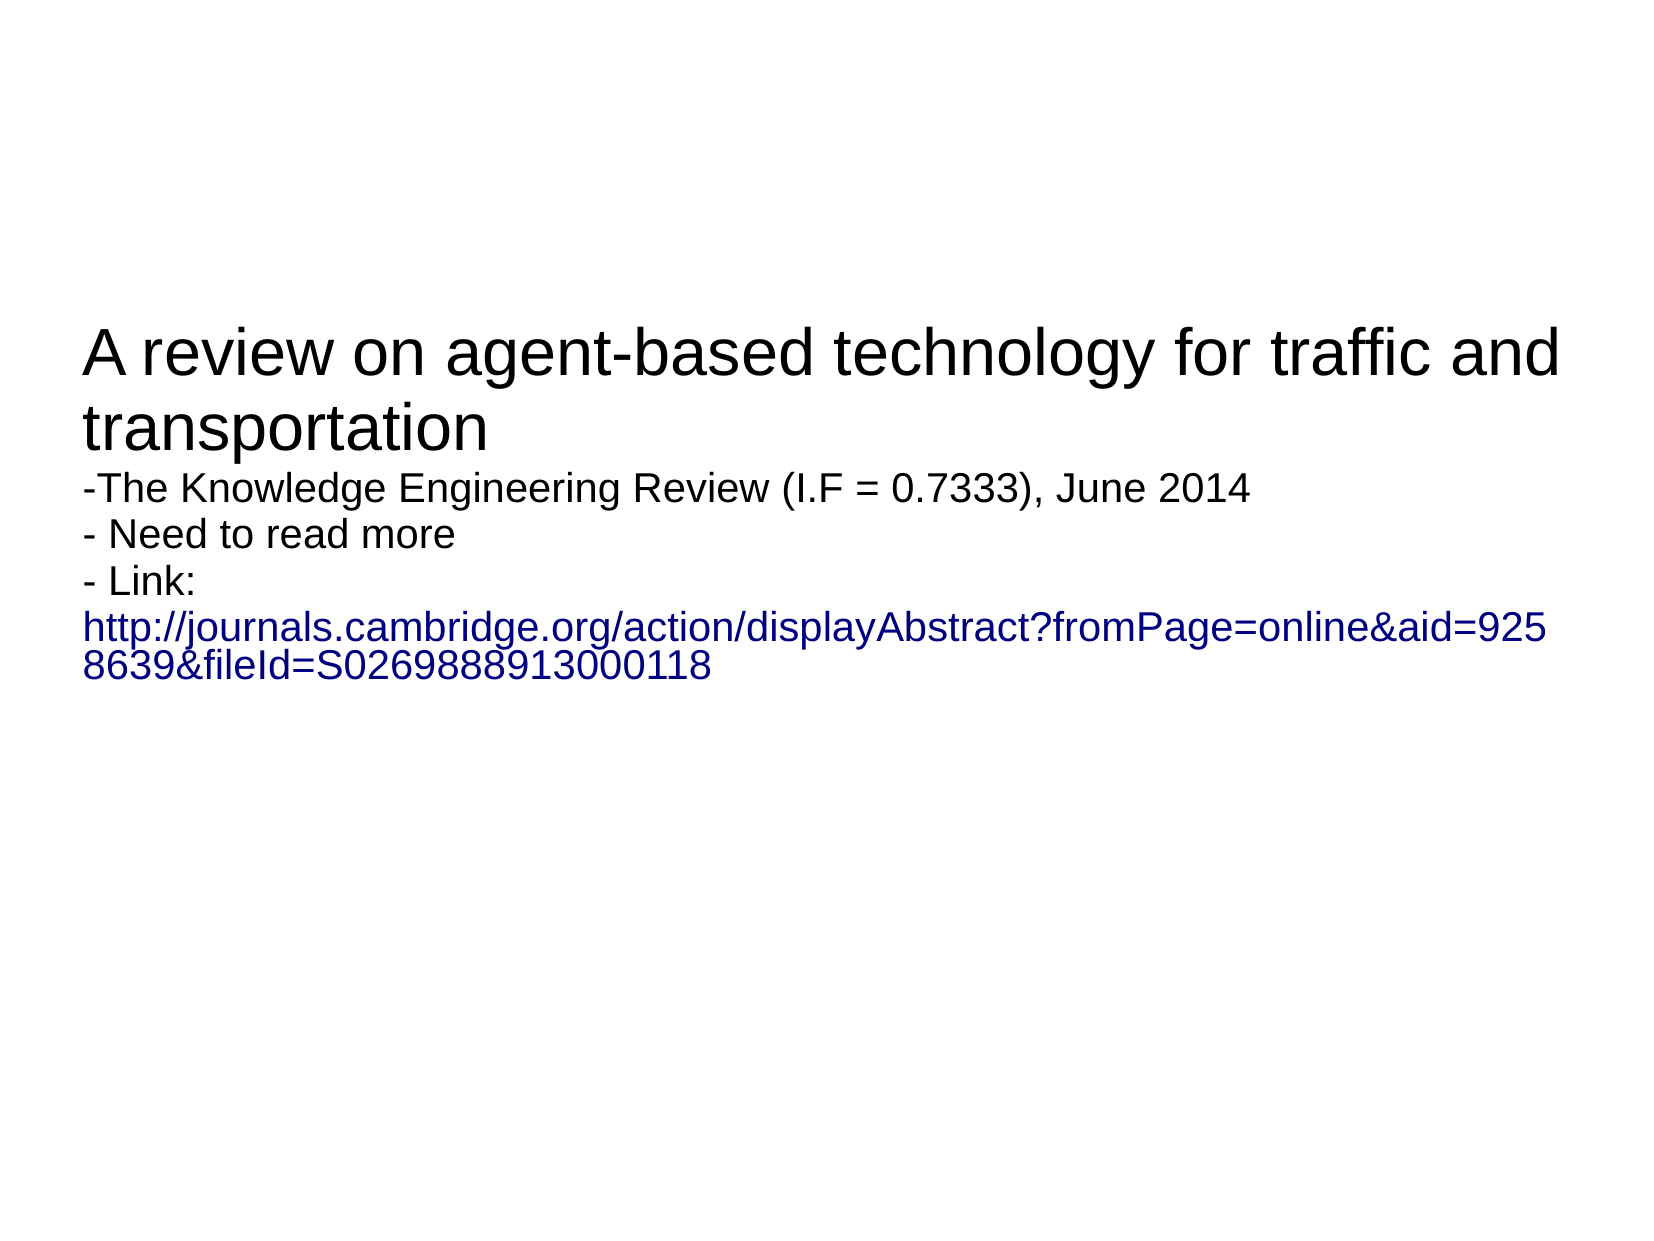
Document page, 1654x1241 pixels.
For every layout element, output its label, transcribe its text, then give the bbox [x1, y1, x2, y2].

subtitle A review on agent-based technology for traffic and transportation -The Knowledge Engineering Review (I.F = 0.7333), June 2014 - Need to read more - Link: http://journals.cambridge.org/action/displayAbstract?fromPage=online&aid=9258639&fileId=S0269888913000118 [82, 49, 1571, 1010]
